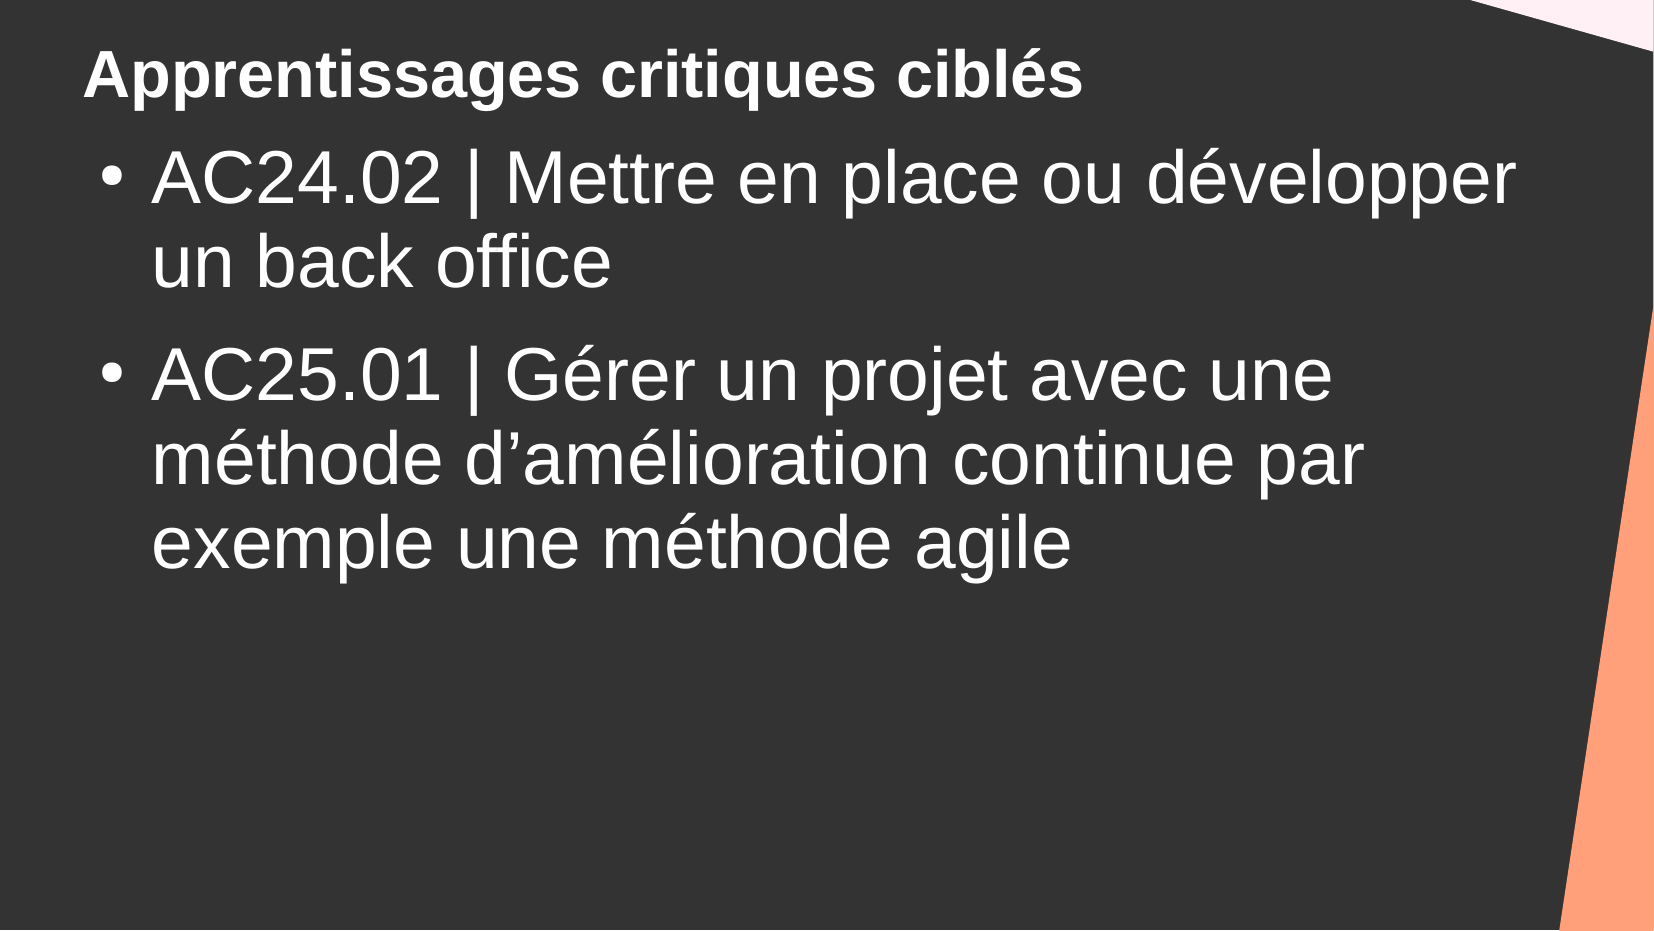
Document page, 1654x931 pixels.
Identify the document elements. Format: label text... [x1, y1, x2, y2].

text_box [1559, 301, 1654, 931]
title Apprentissages critiques ciblés [82, 37, 1571, 122]
list AC24.02 | Mettre en place ou développer un back office AC25.01 | Gérer un projet avec une méthode d’amélioration continue par exemple une méthode agile [80, 135, 1620, 721]
text_box [1470, 0, 1654, 52]
